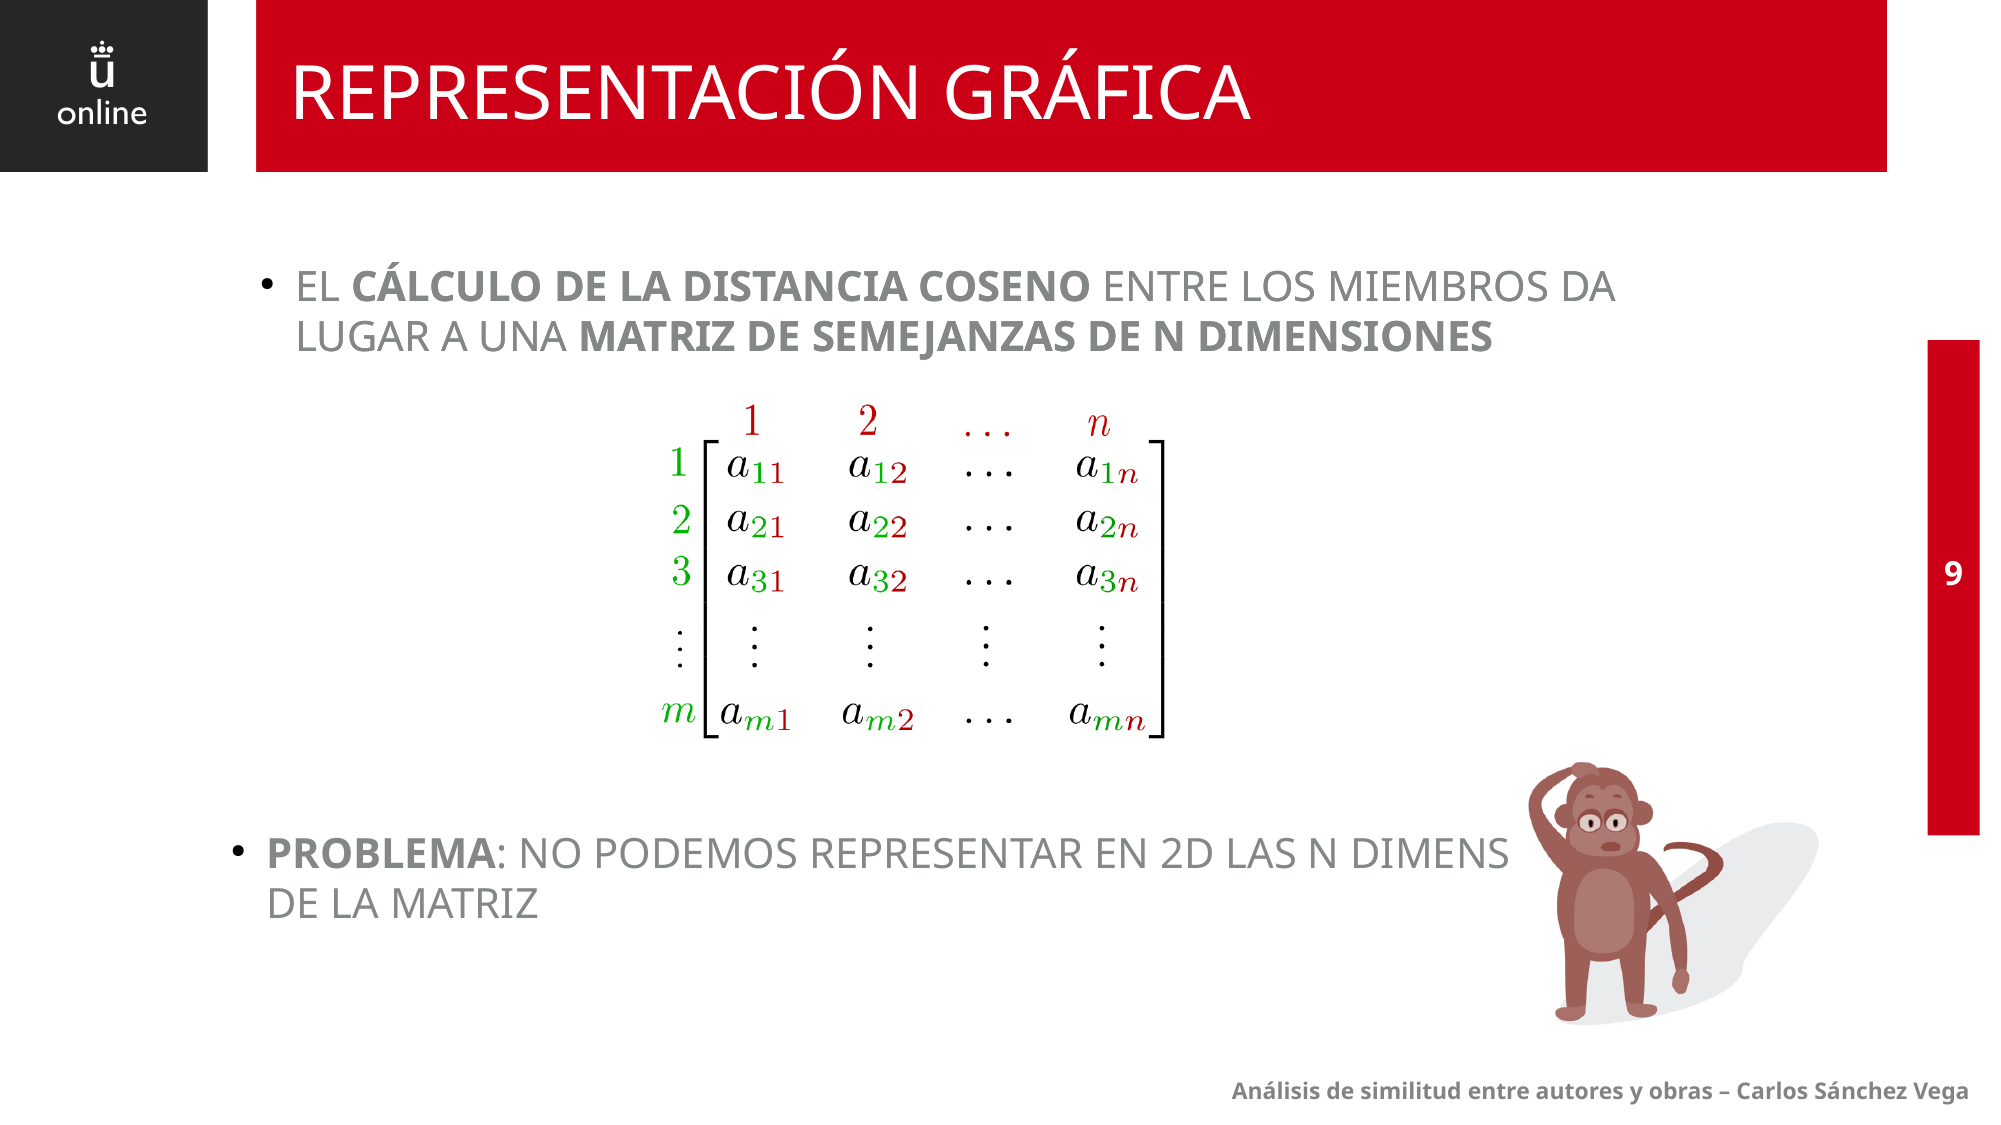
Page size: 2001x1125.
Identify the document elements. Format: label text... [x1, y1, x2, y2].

picture [637, 438, 1182, 756]
picture [40, 26, 164, 150]
title REPRESENTACIÓN GRÁFICA [274, 9, 1829, 142]
text_box PROBLEMA: No podemos representar en 2D LAS N DIMENSIONES DE LA MATRIZ [230, 826, 1511, 1004]
picture [1511, 744, 1846, 1052]
slide_number <número> [1898, 544, 2000, 605]
text_box el Cálculo de la distancia coseno entre los miembros da lugar a una matriz de semejanzas de n dimensiones [259, 259, 1718, 438]
footer Análisis de similitud entre autores y obras – Carlos Sánchez Vega [671, 1060, 1986, 1121]
